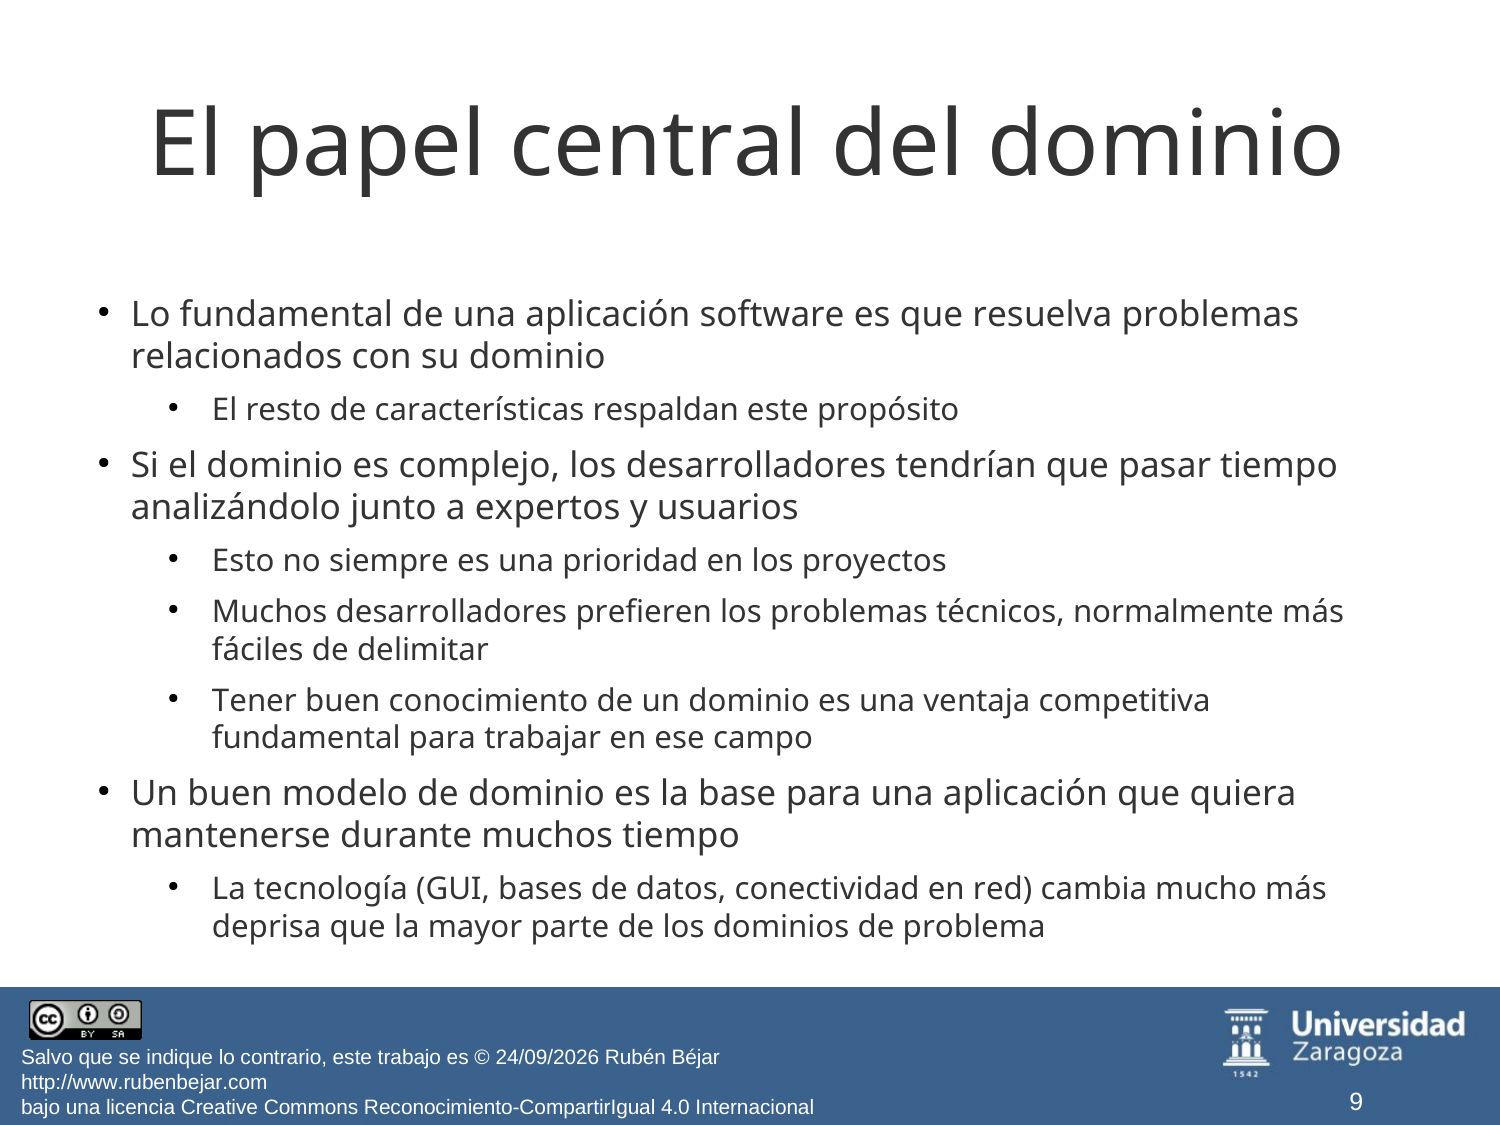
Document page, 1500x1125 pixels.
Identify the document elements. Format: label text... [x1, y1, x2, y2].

title El papel central del dominio [74, 21, 1420, 257]
picture [0, 987, 1500, 1125]
list Lo fundamental de una aplicación software es que resuelva problemas relacionados con su dominio El resto de características respaldan este propósito Si el dominio es complejo, los desarrolladores tendrían que pasar tiempo analizándolo junto a expertos y usuarios Esto no siempre es una prioridad en los proyectos Muchos desarrolladores prefieren los problemas técnicos, normalmente más fáciles de delimitar Tener buen conocimiento de un dominio es una ventaja competitiva fundamental para trabajar en ese campo Un buen modelo de dominio es la base para una aplicación que quiera mantenerse durante muchos tiempo La tecnología (GUI, bases de datos, conectividad en red) cambia mucho más deprisa que la mayor parte de los dominios de problema [82, 283, 1418, 957]
